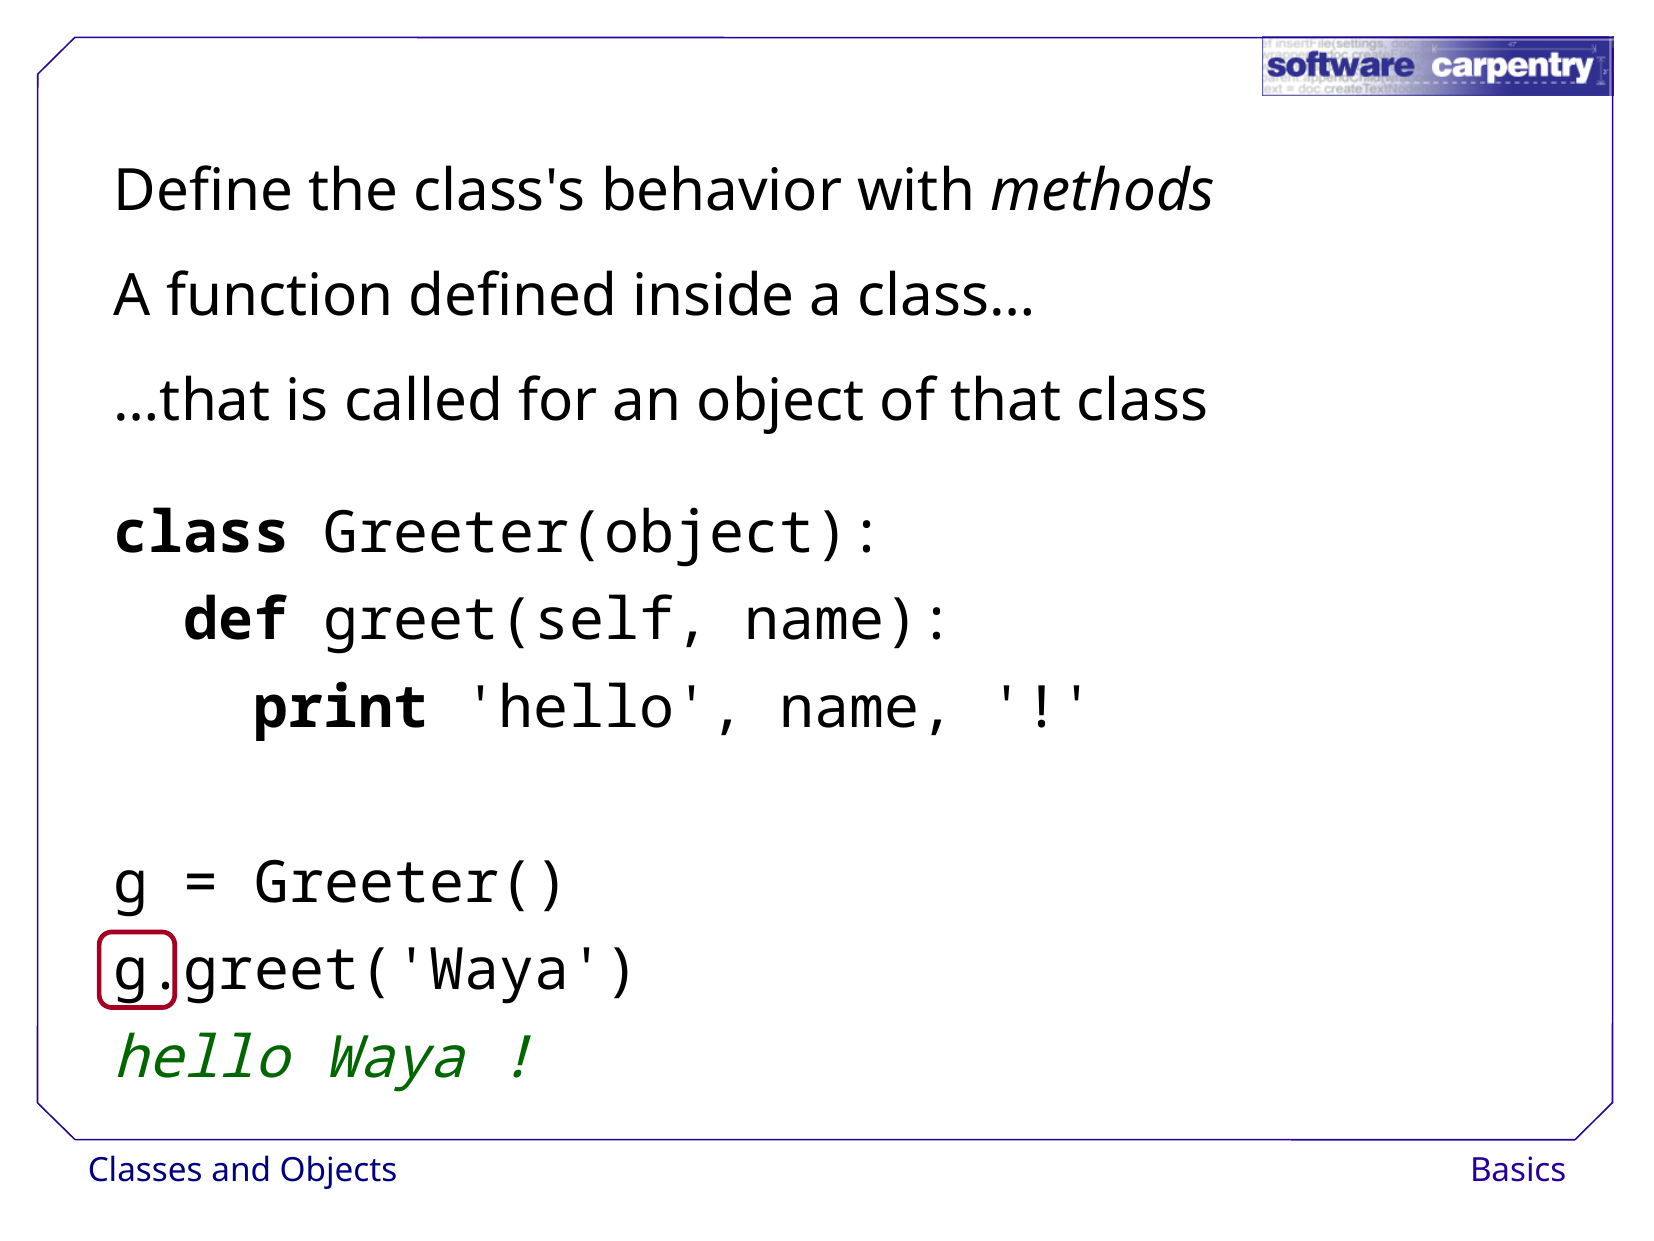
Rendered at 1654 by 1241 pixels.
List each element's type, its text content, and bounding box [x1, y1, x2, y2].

text_box Define the class's behavior with methods A function defined inside a class… …that is called for an object of that class [99, 109, 1517, 440]
text_box class Greeter(object): def greet(self, name): print 'hello', name, '!' g = Greeter() g.greet('Waya') hello Waya ! [102, 935, 172, 1005]
picture [1262, 36, 1614, 96]
text_box class Greeter(object): def greet(self, name): print 'hello', name, '!' g = Greeter() g.greet('Waya') hello Waya ! [99, 468, 1517, 1097]
